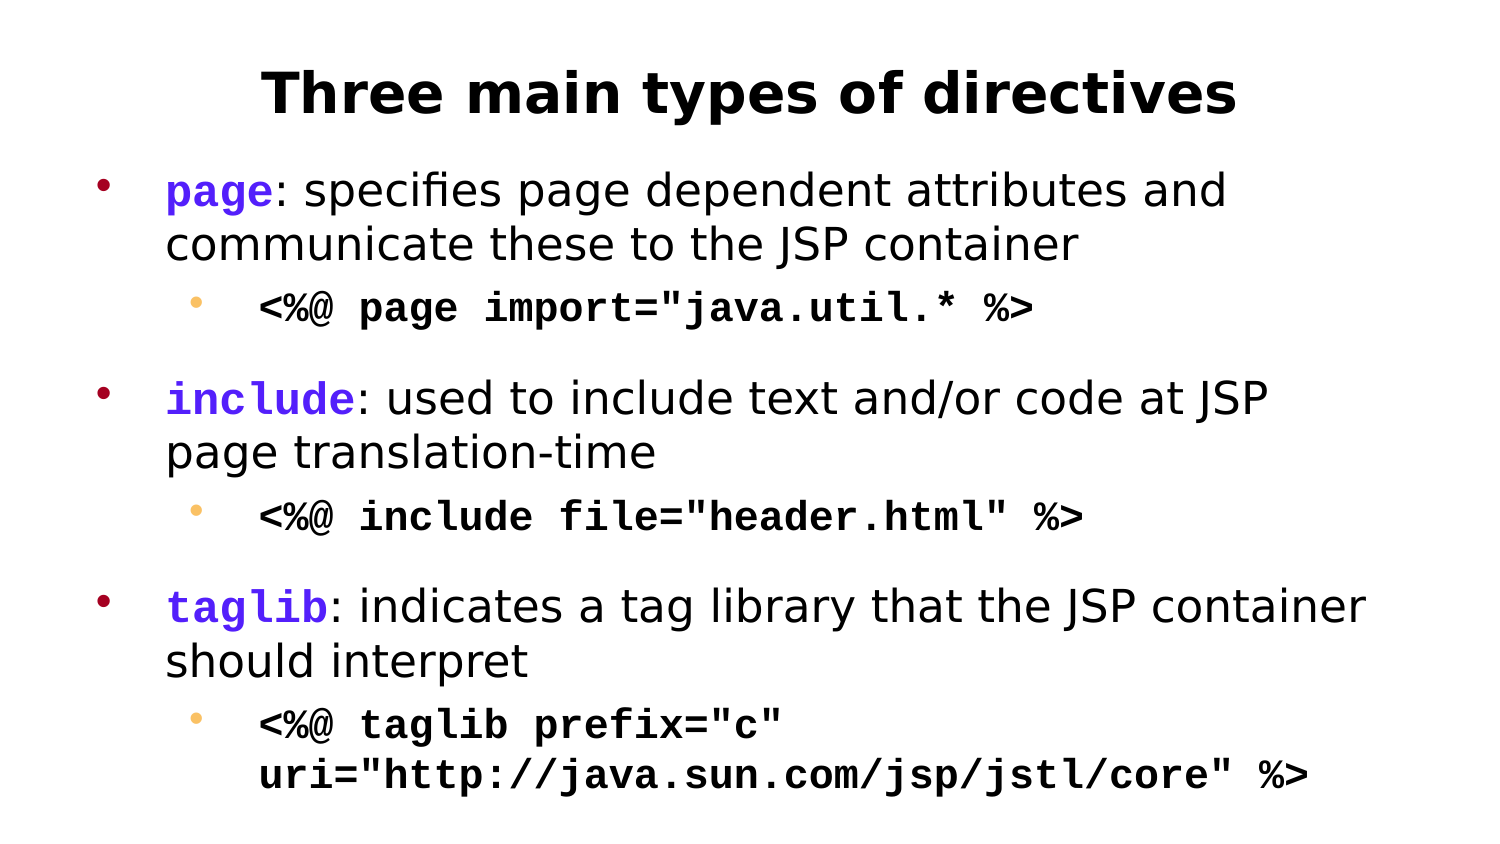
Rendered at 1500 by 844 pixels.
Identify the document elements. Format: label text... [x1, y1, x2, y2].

list page: specifies page dependent attributes and communicate these to the JSP container <%@ page import="java.util.* %> include: used to include text and/or code at JSP page translation-time <%@ include file="header.html" %> taglib: indicates a tag library that the JSP container should interpret <%@ taglib prefix="c" uri="http://java.sun.com/jsp/jstl/core" %> [75, 153, 1395, 807]
title Three main types of directives [75, 33, 1425, 133]
